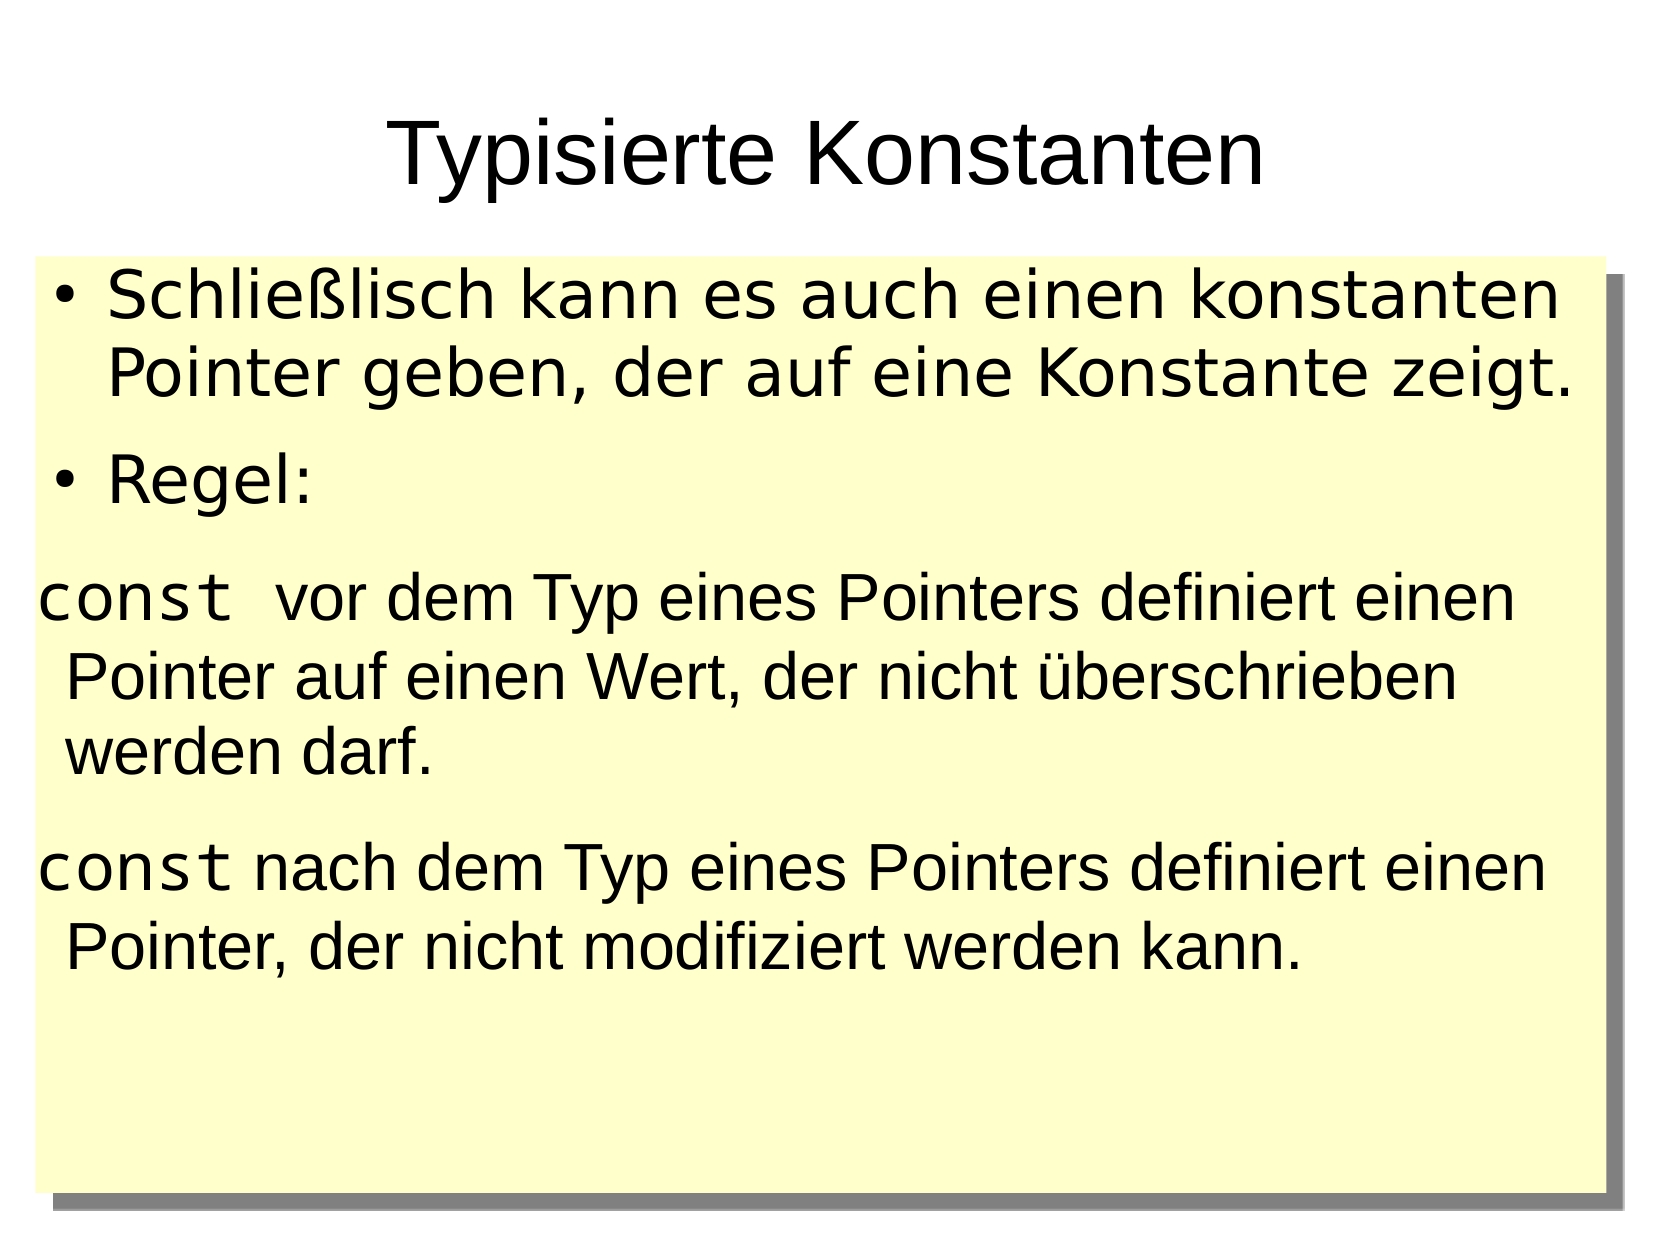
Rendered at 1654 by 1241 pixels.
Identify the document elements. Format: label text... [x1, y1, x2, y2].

list Schließlisch kann es auch einen konstanten Pointer geben, der auf eine Konstante zeigt. Regel: const vor dem Typ eines Pointers definiert einen Pointer auf einen Wert, der nicht überschrieben werden darf. const nach dem Typ eines Pointers definiert einen Pointer, der nicht modifiziert werden kann. [35, 256, 1607, 1193]
title Typisierte Konstanten [82, 49, 1571, 256]
